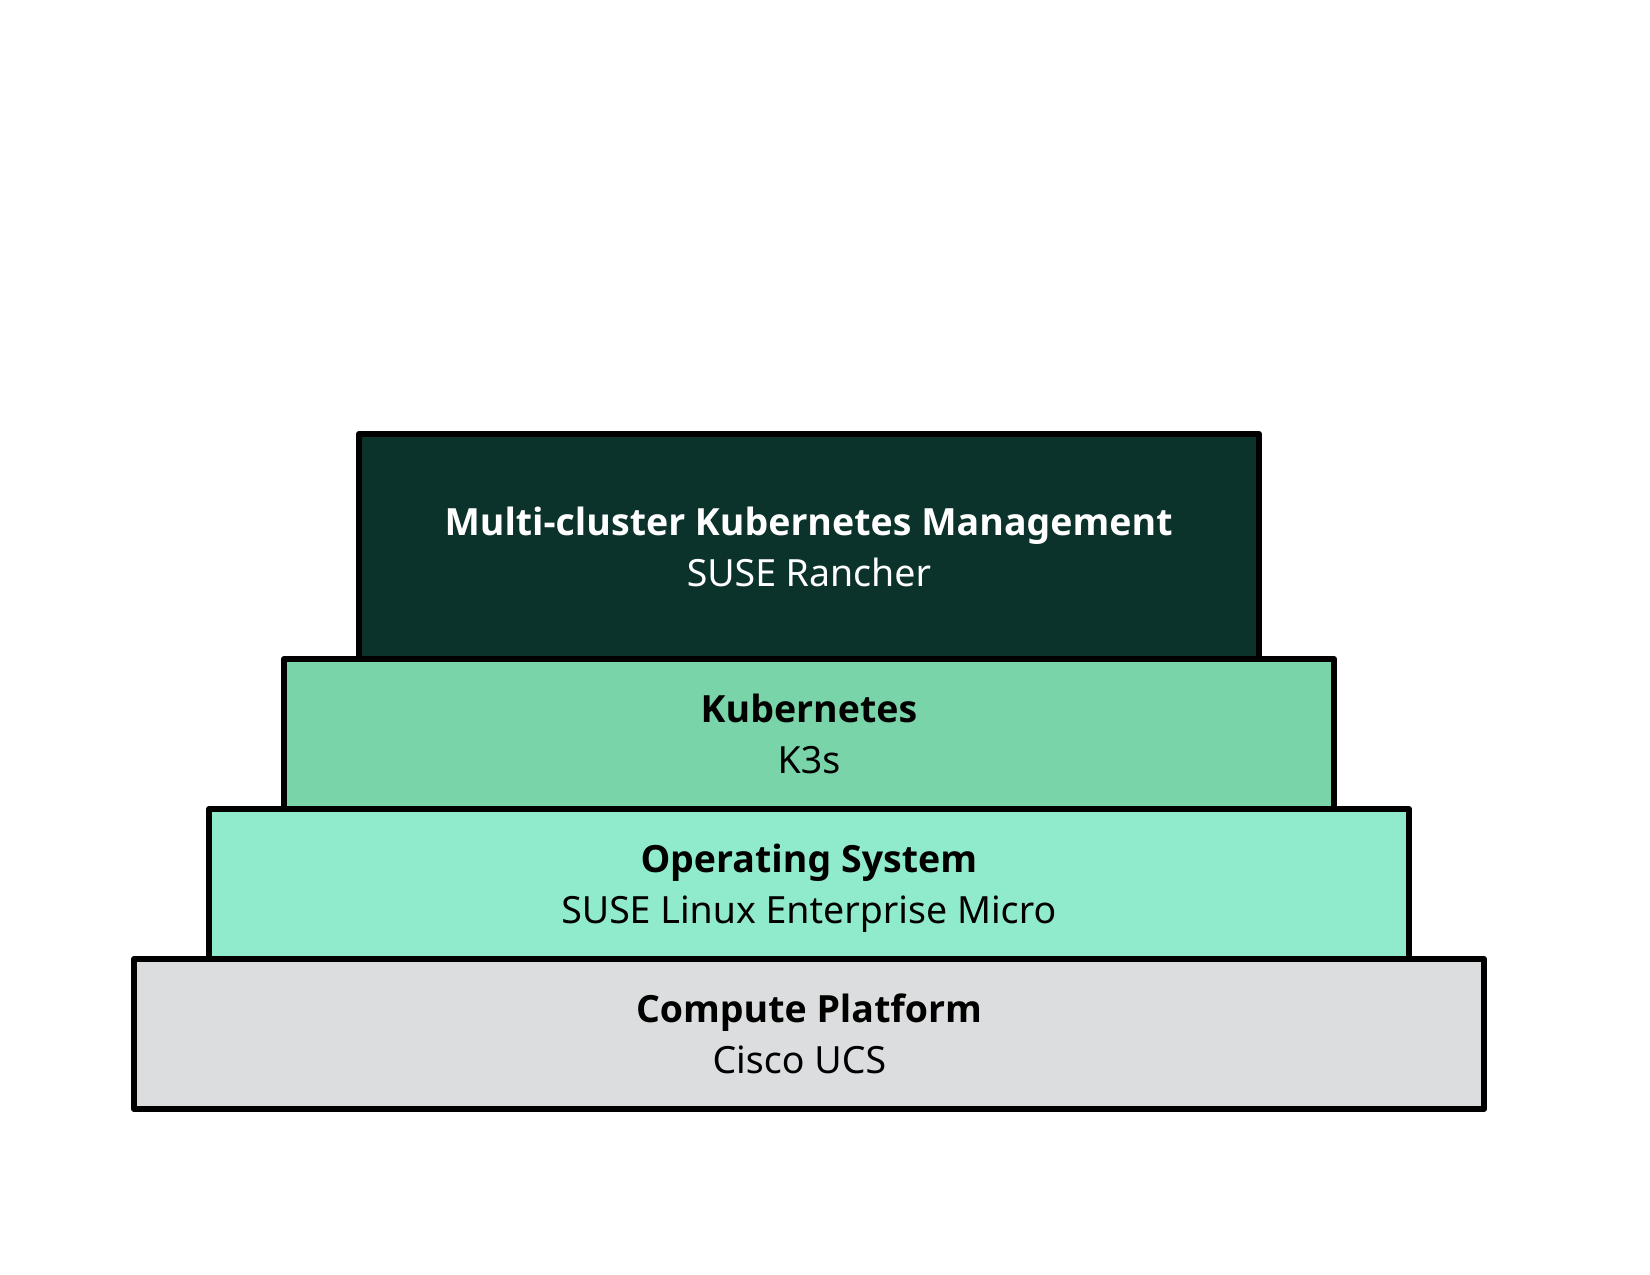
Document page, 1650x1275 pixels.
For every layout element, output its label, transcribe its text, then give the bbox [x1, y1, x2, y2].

text_box Kubernetes K3s [284, 659, 1335, 810]
text_box Compute Platform Cisco UCS [134, 959, 1485, 1110]
text_box Operating System SUSE Linux Enterprise Micro [209, 809, 1410, 960]
text_box Multi-cluster Kubernetes Management SUSE Rancher [359, 434, 1260, 660]
